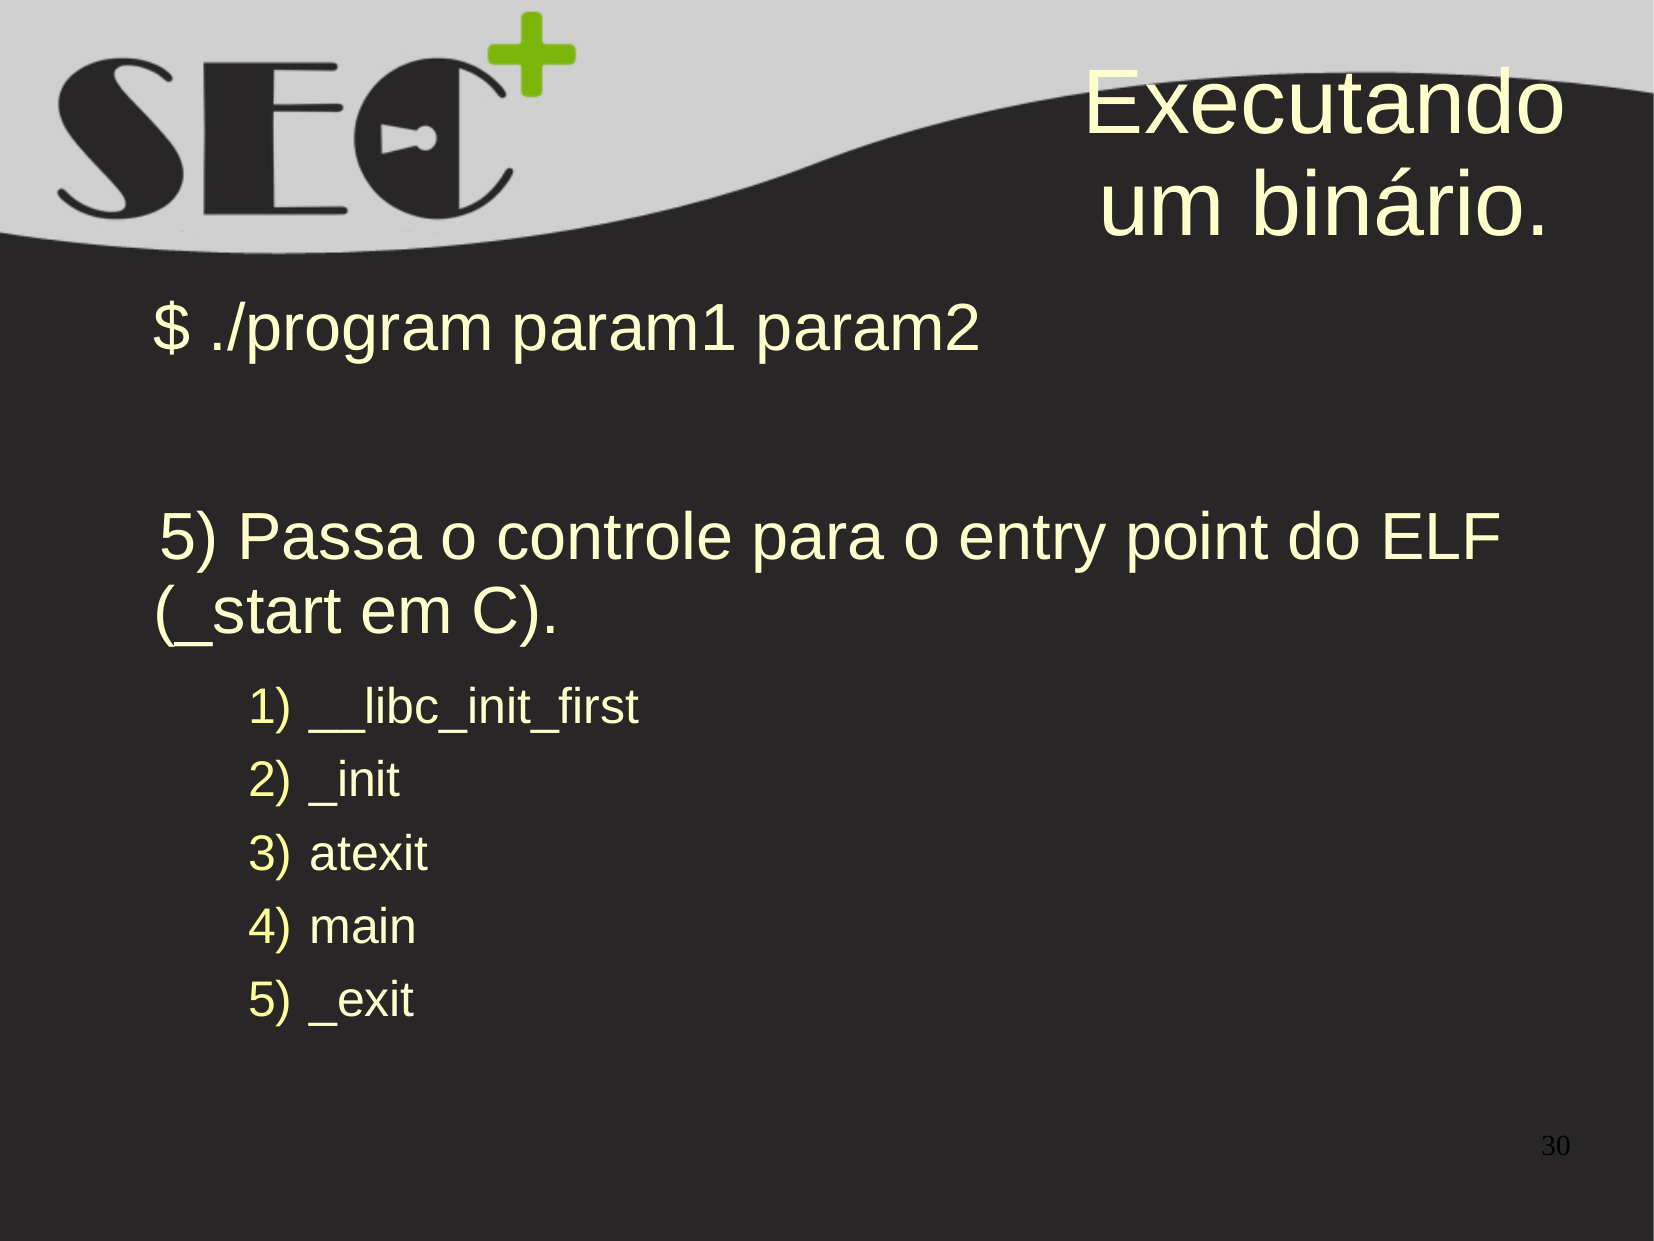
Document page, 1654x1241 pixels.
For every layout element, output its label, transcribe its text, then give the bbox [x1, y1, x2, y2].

title Executando um binário. [1050, 49, 1601, 257]
list $ ./program param1 param2 5) Passa o controle para o entry point do ELF (_start em C). __libc_init_first _init atexit main _exit [82, 290, 1571, 1109]
picture [0, 0, 1654, 1241]
